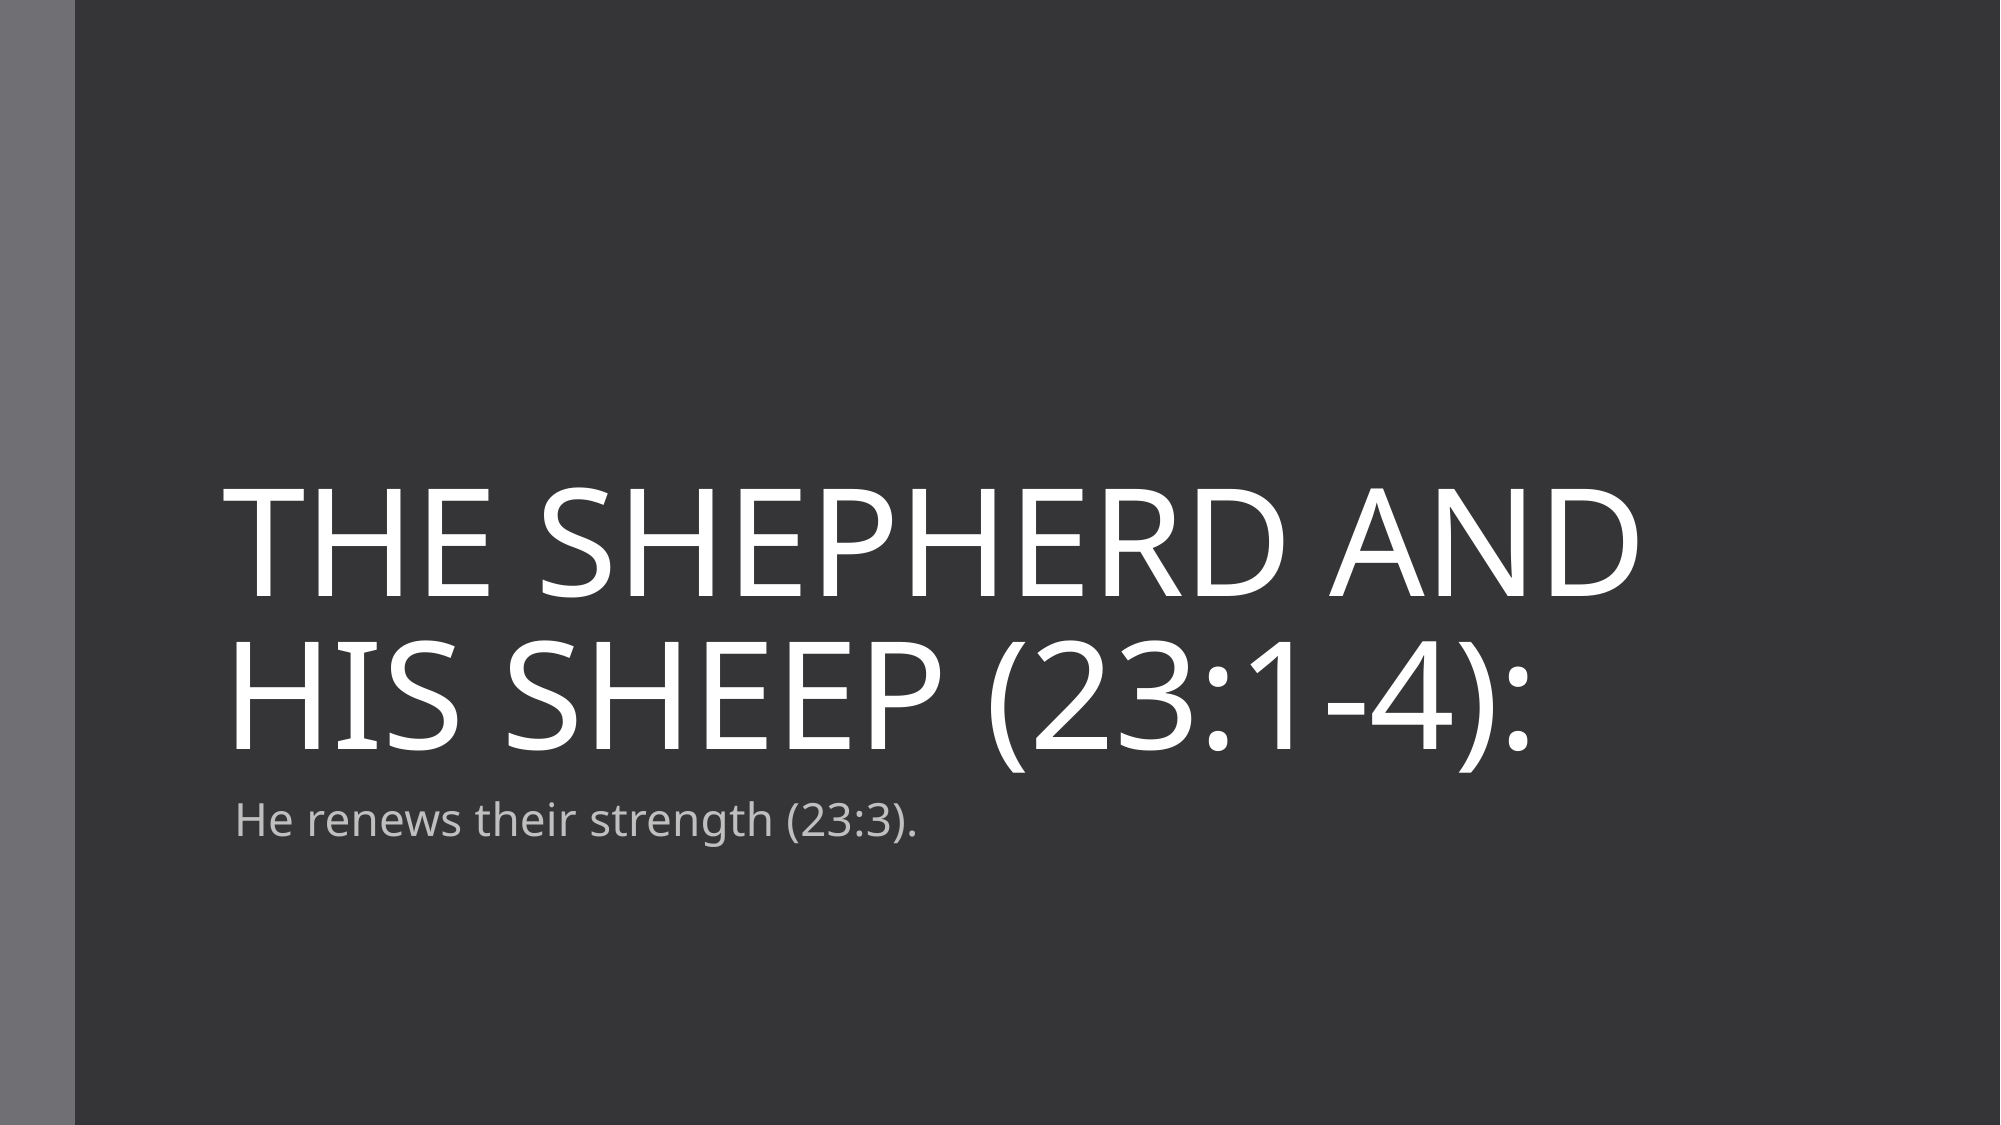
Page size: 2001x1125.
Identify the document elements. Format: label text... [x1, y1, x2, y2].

subtitle He renews their strength (23:3). [206, 787, 1752, 1066]
title THE SHEPHERD AND HIS SHEEP (23:1-4): [206, 124, 1752, 787]
